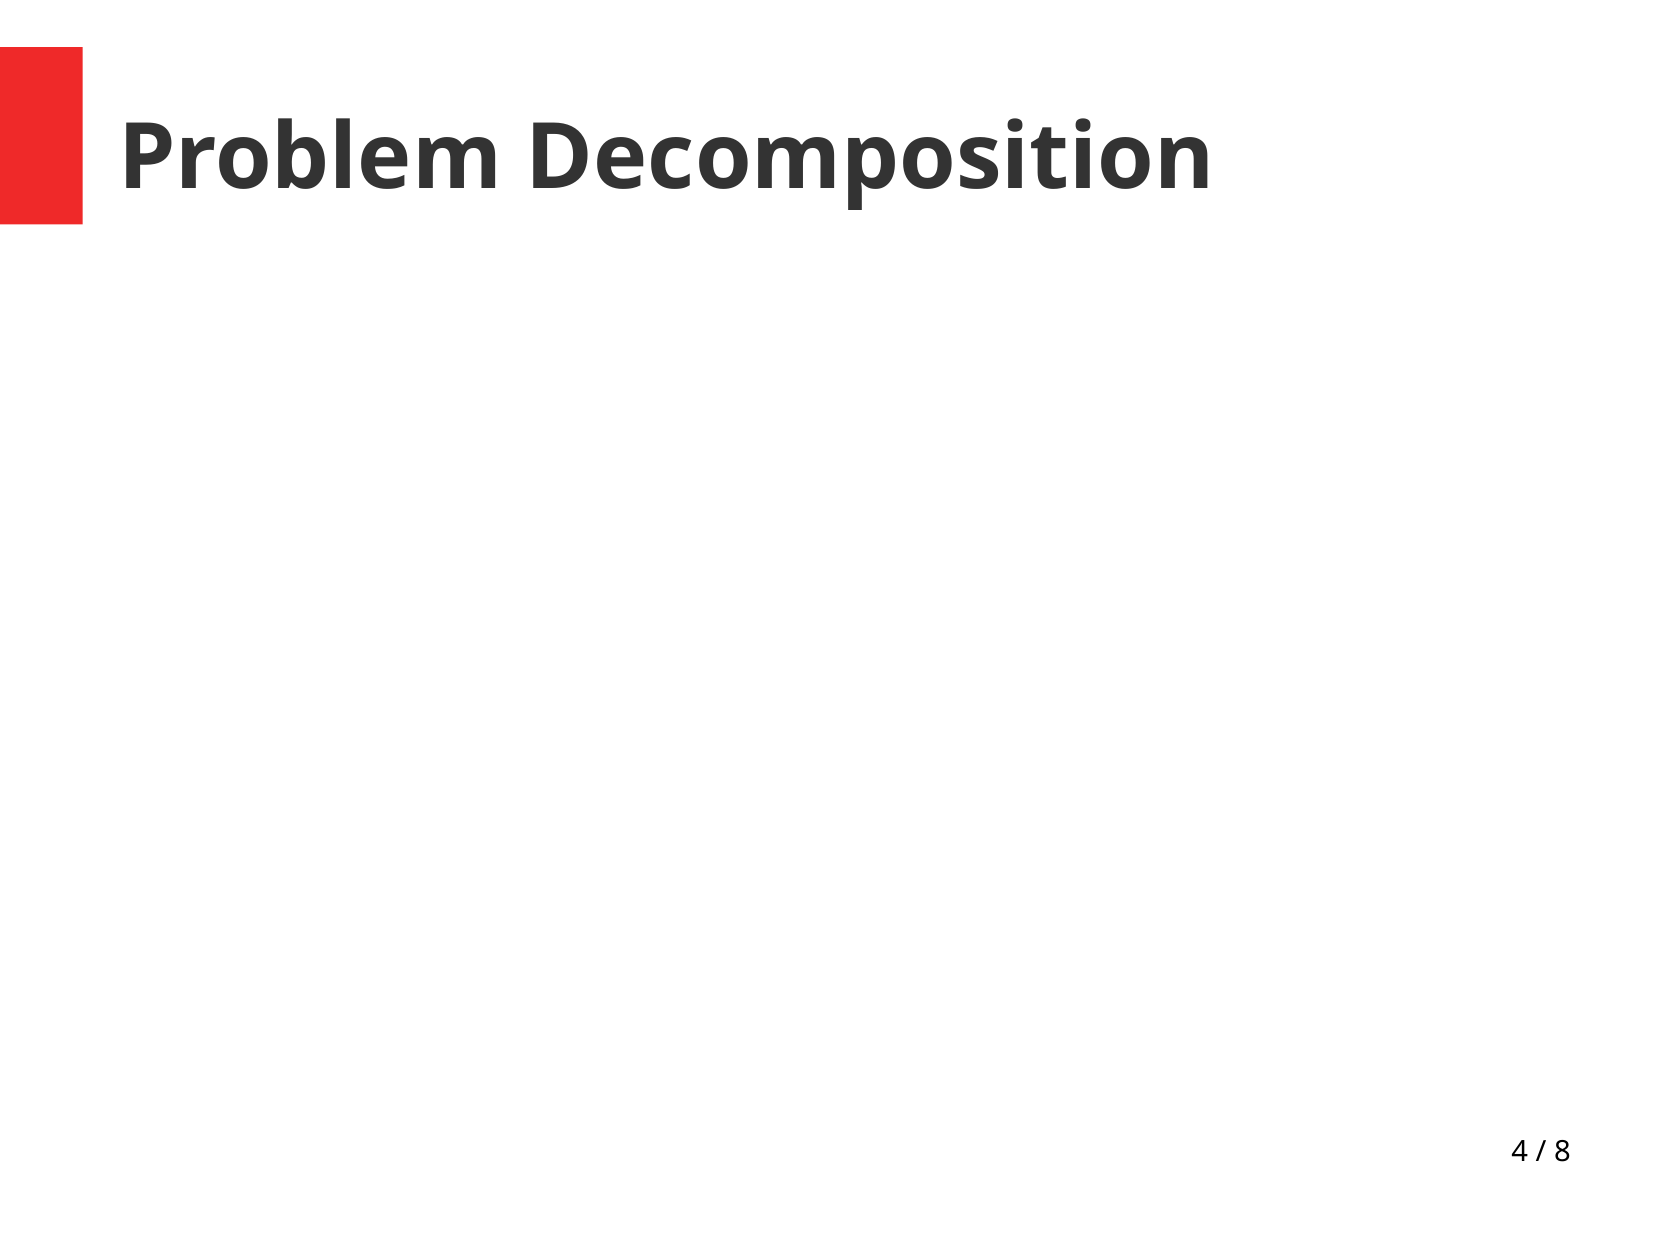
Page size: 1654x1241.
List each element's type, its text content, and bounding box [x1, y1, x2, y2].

title Problem Decomposition [118, 49, 1571, 257]
